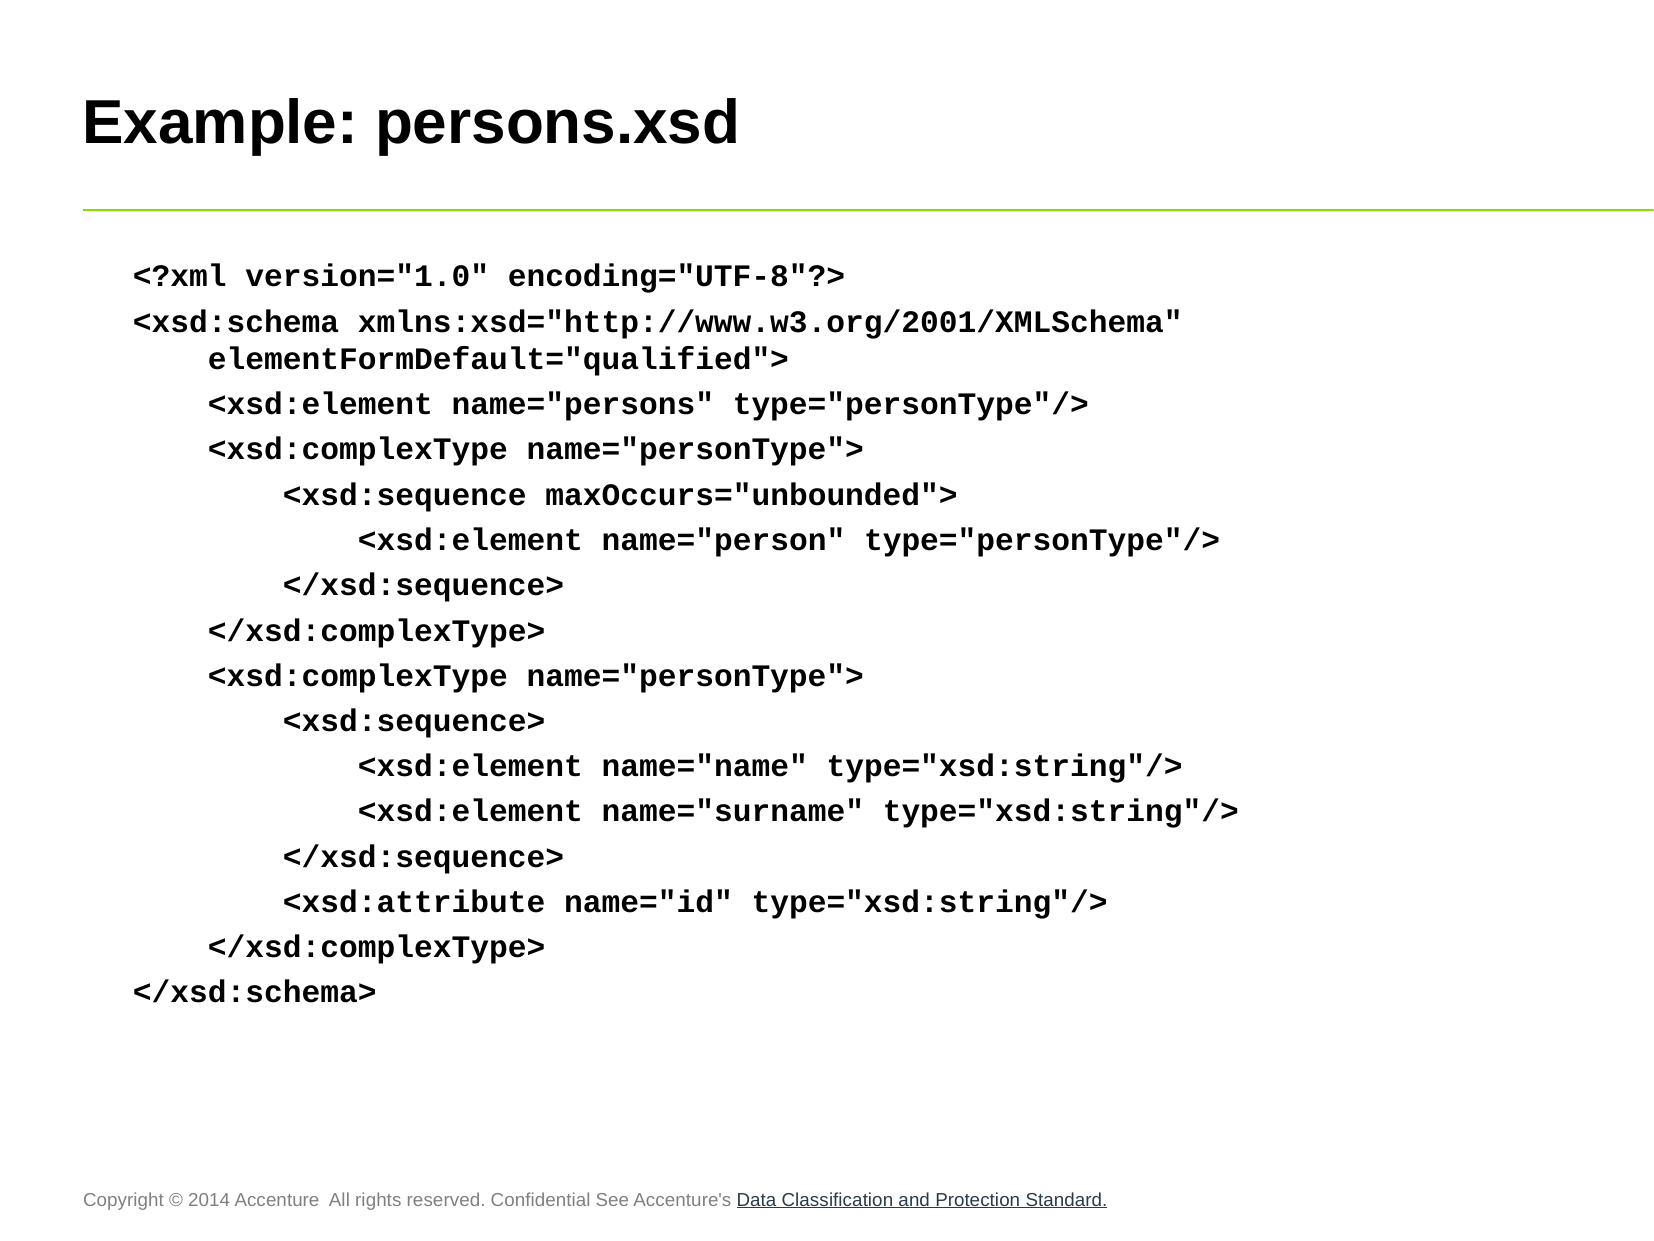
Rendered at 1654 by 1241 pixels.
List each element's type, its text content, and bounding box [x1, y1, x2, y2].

title Example: persons.xsd [82, 49, 1571, 196]
text_box <?xml version="1.0" encoding="UTF-8"?> <xsd:schema xmlns:xsd="http://www.w3.org/2001/XMLSchema" elementFormDefault="qualified"> <xsd:element name="persons" type="personType"/> <xsd:complexType name="personType"> <xsd:sequence maxOccurs="unbounded"> <xsd:element name="person" type="personType"/> </xsd:sequence> </xsd:complexType> <xsd:complexType name="personType"> <xsd:sequence> <xsd:element name="name" type="xsd:string"/> <xsd:element name="surname" type="xsd:string"/> </xsd:sequence> <xsd:attribute name="id" type="xsd:string"/> </xsd:complexType> </xsd:schema> [118, 247, 1571, 1017]
